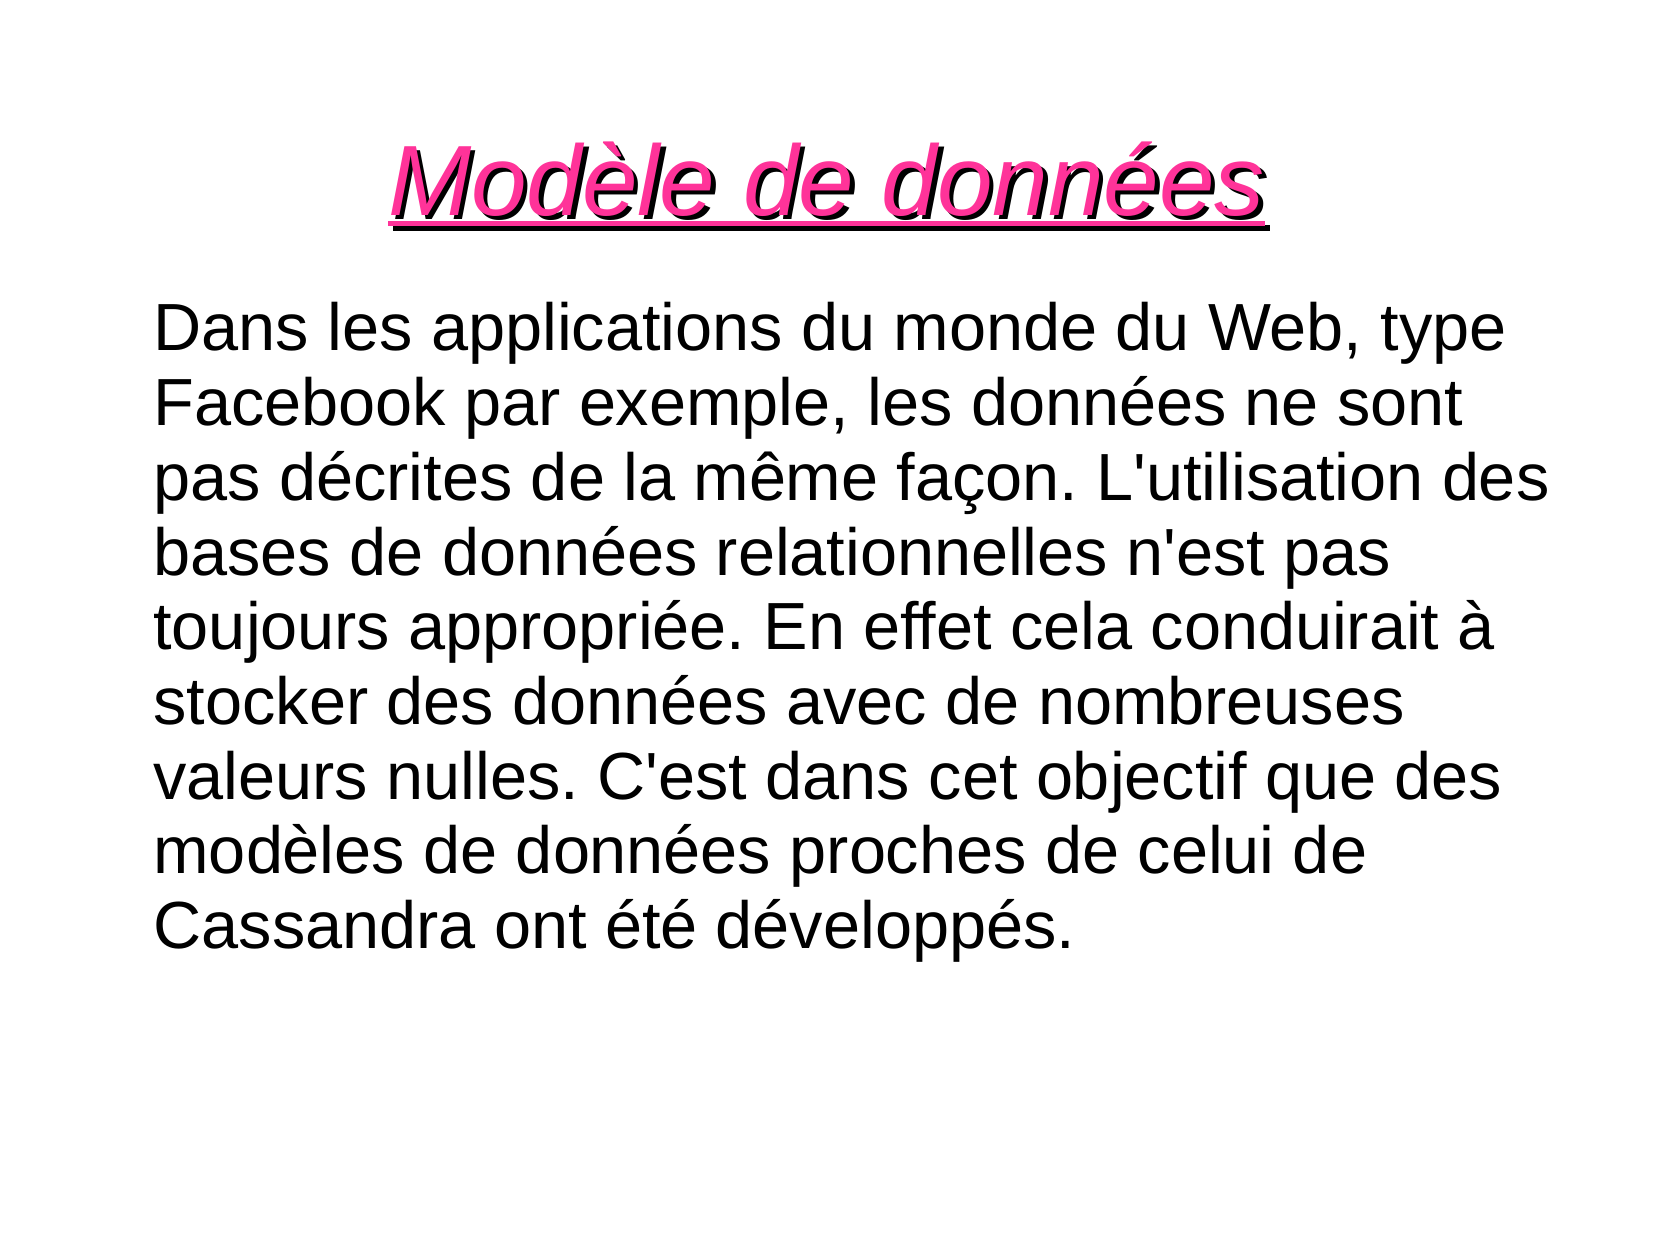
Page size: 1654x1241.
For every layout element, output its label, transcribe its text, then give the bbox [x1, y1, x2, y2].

title Modèle de données [82, 49, 1571, 257]
list Dans les applications du monde du Web, type Facebook par exemple, les données ne sont pas décrites de la même façon. L'utilisation des bases de données relationnelles n'est pas toujours appropriée. En effet cela conduirait à stocker des données avec de nombreuses valeurs nulles. C'est dans cet objectif que des modèles de données proches de celui de Cassandra ont été développés. [82, 290, 1571, 1010]
